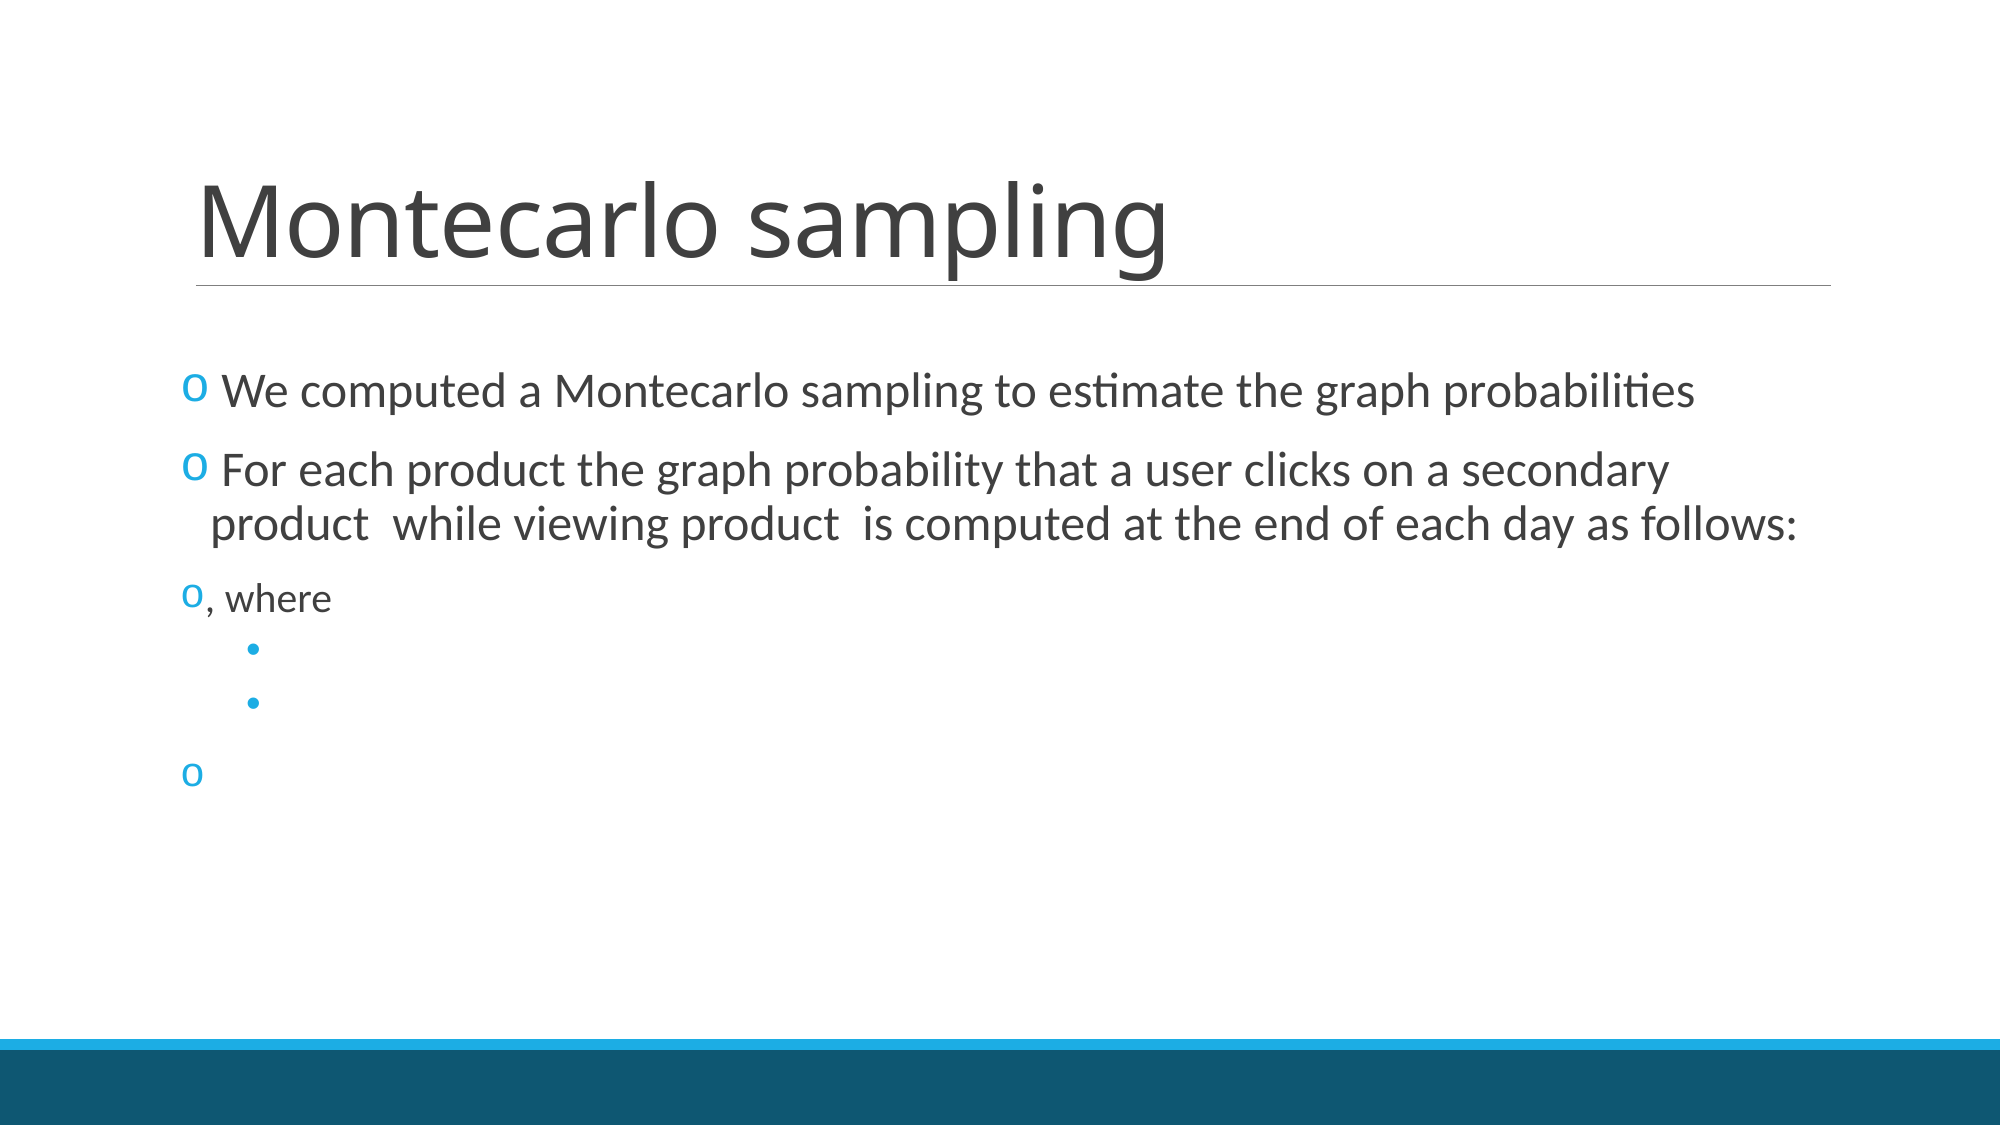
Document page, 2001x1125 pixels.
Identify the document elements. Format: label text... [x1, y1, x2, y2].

list We computed a Montecarlo sampling to estimate the graph probabilities For each product the graph probability that a user clicks on a secondary product while viewing product is computed at the end of each day as follows: , where [180, 356, 1831, 963]
title Montecarlo sampling [180, 47, 1831, 286]
